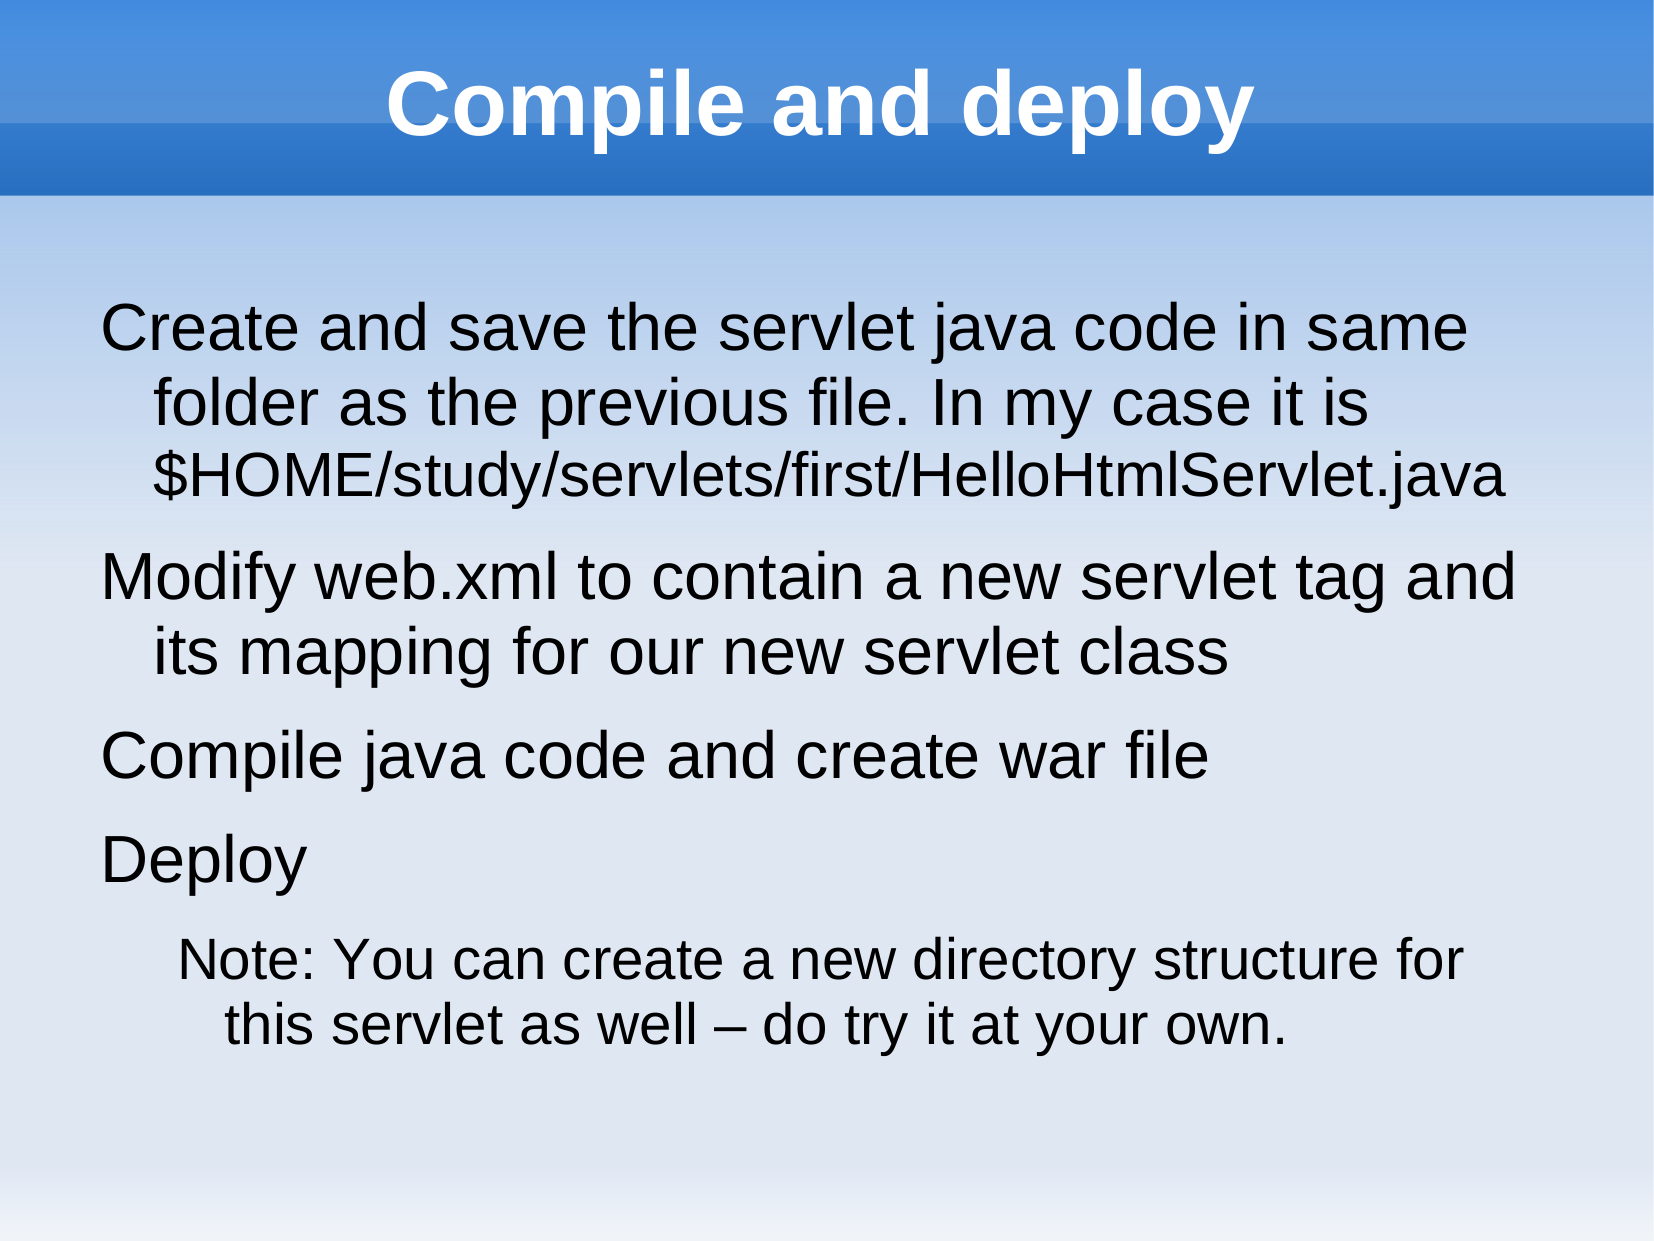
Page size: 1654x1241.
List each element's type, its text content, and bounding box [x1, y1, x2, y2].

title Compile and deploy [76, 0, 1565, 208]
list Create and save the servlet java code in same folder as the previous file. In my case it is $HOME/study/servlets/first/HelloHtmlServlet.java Modify web.xml to contain a new servlet tag and its mapping for our new servlet class Compile java code and create war file Deploy Note: You can create a new directory structure for this servlet as well – do try it at your own. [82, 290, 1571, 1130]
picture [0, 0, 1654, 1241]
